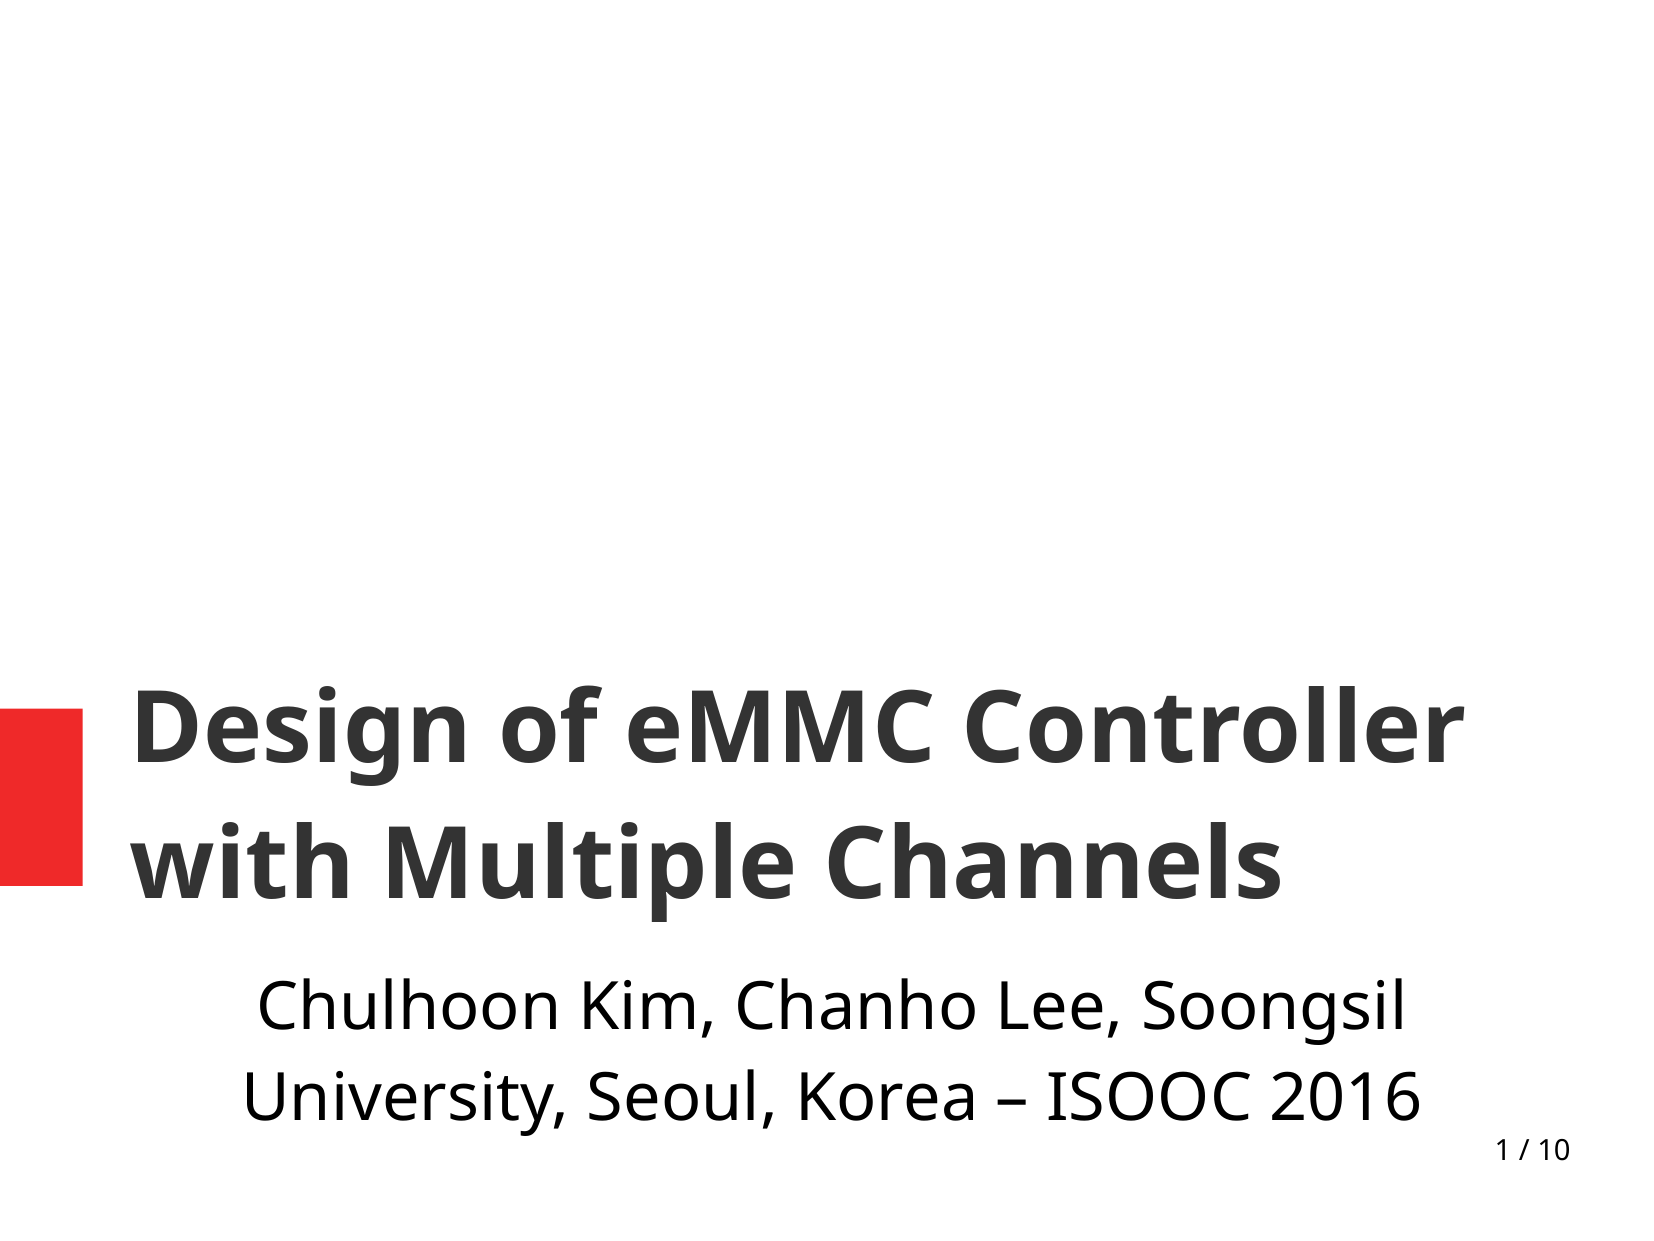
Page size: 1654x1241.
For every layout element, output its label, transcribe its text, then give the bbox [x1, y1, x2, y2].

title Design of eMMC Controller with Multiple Channels [129, 655, 1536, 928]
subtitle Chulhoon Kim, Chanho Lee, Soongsil University, Seoul, Korea – ISOOC 2016 [129, 958, 1536, 1140]
